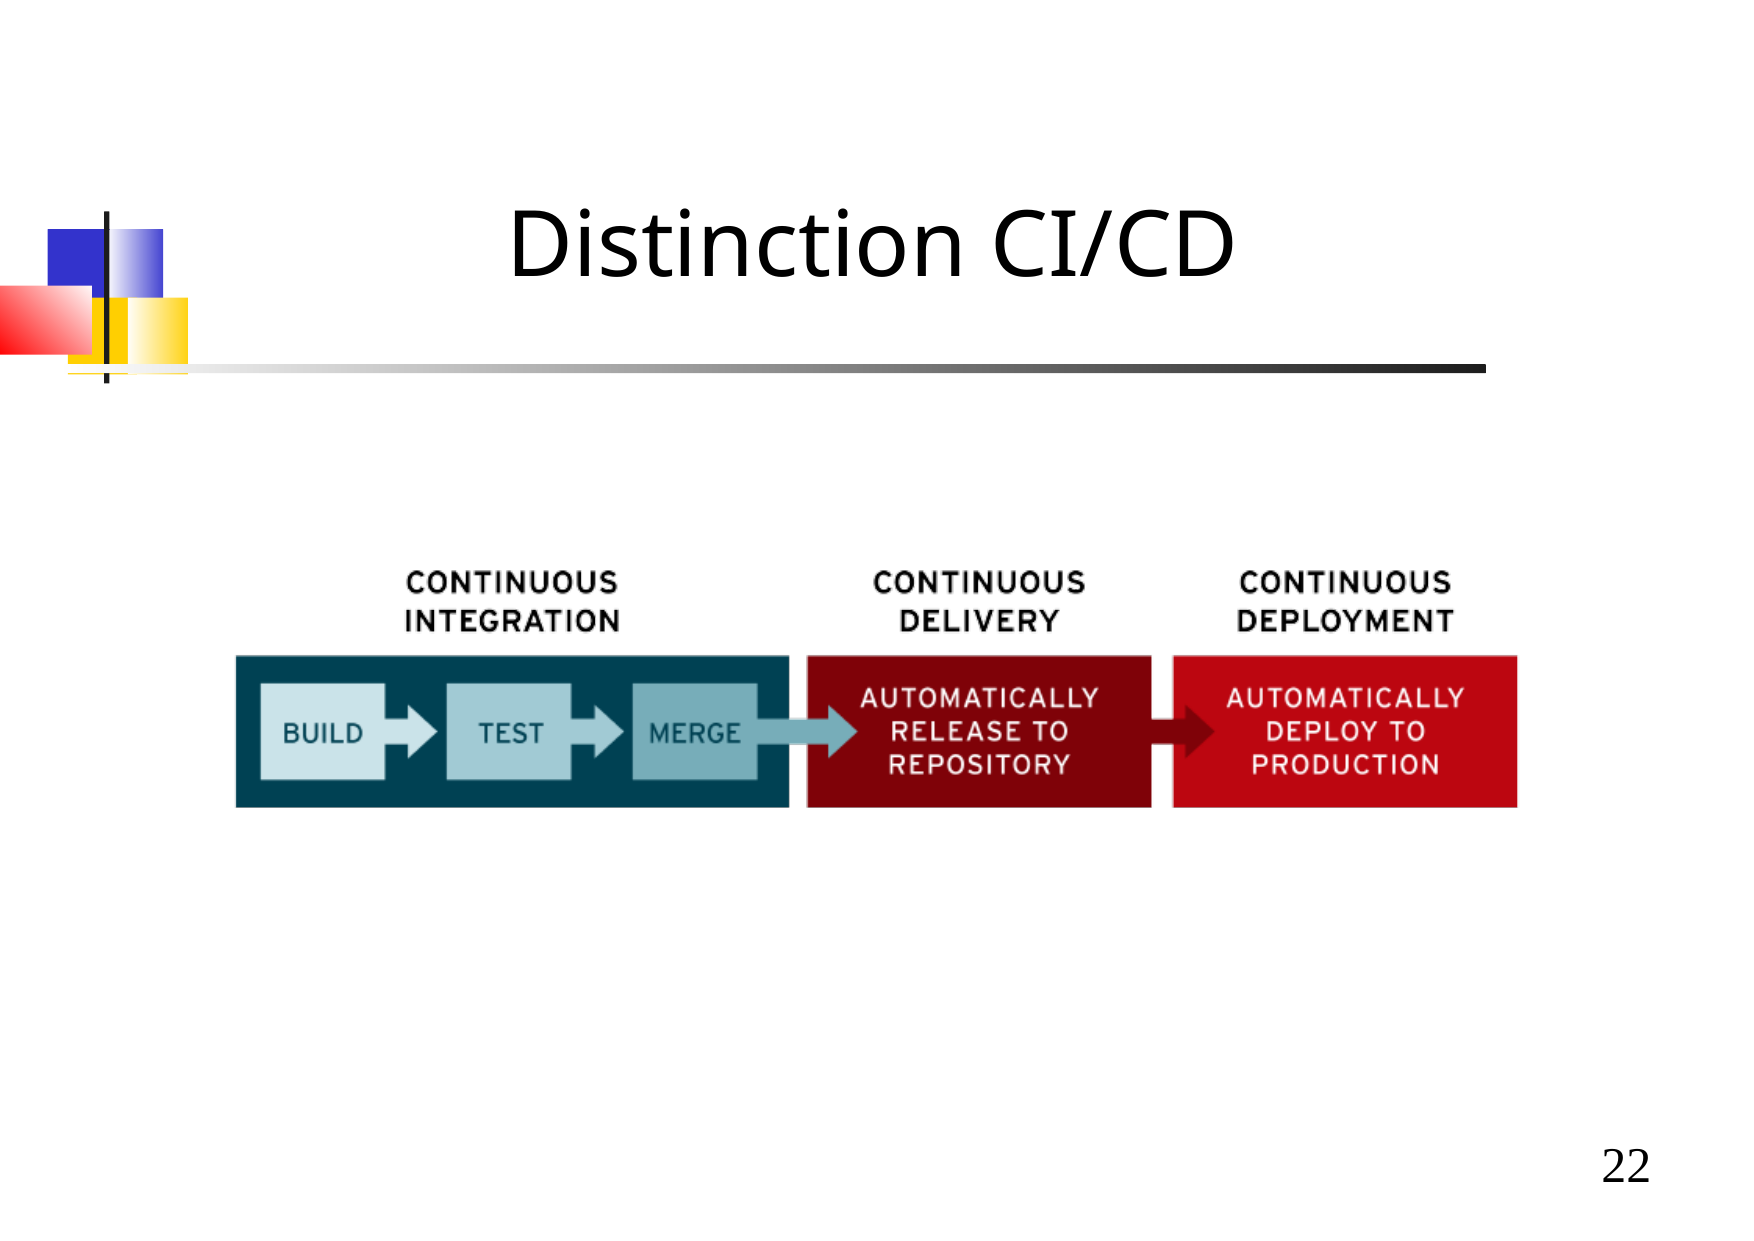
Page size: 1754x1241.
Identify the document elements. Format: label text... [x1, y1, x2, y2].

picture [233, 566, 1524, 811]
title Distinction CI/CD [179, 139, 1567, 351]
